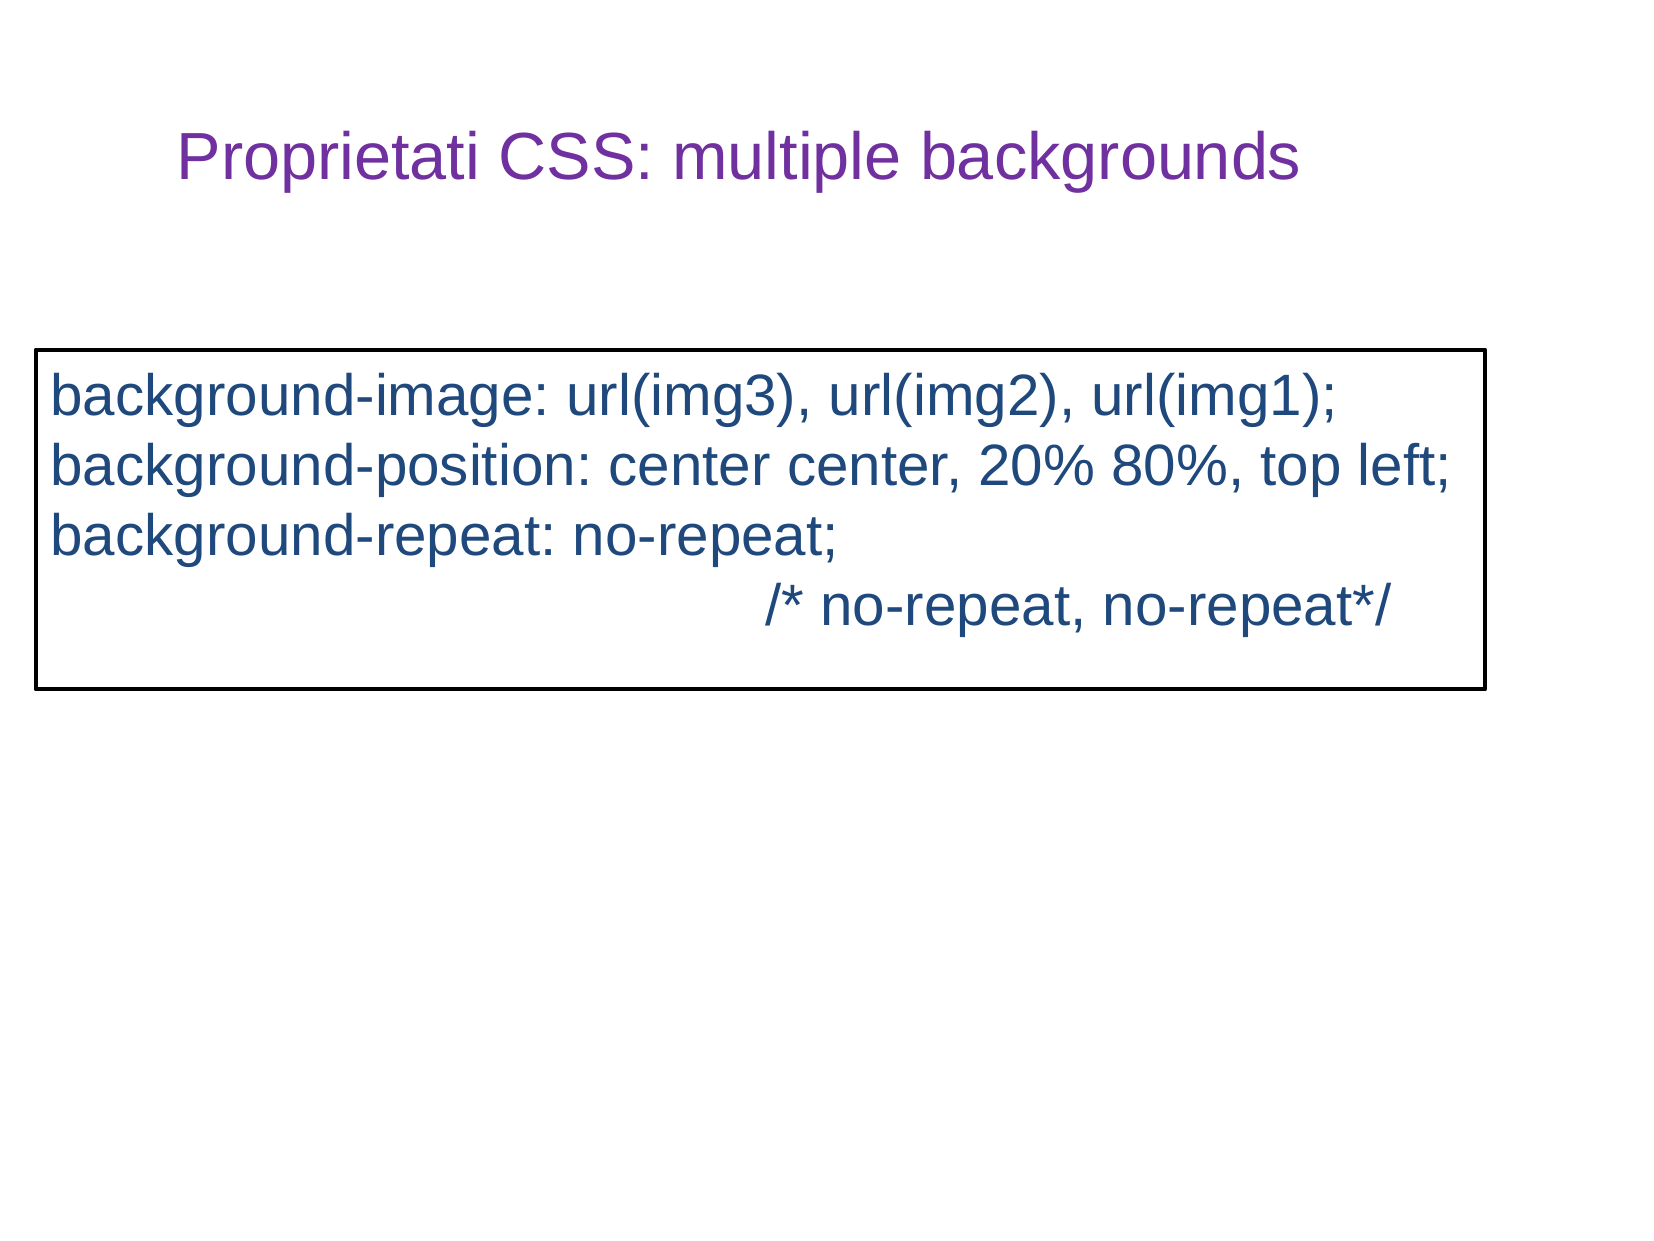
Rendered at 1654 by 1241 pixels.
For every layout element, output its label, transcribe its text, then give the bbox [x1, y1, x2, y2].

text_box background-image: url(img3), url(img2), url(img1); background-position: center center, 20% 80%, top left; background-repeat: no-repeat; /* no-repeat, no-repeat*/ [35, 349, 1485, 690]
text_box Proprietati CSS: multiple backgrounds [162, 111, 1322, 202]
